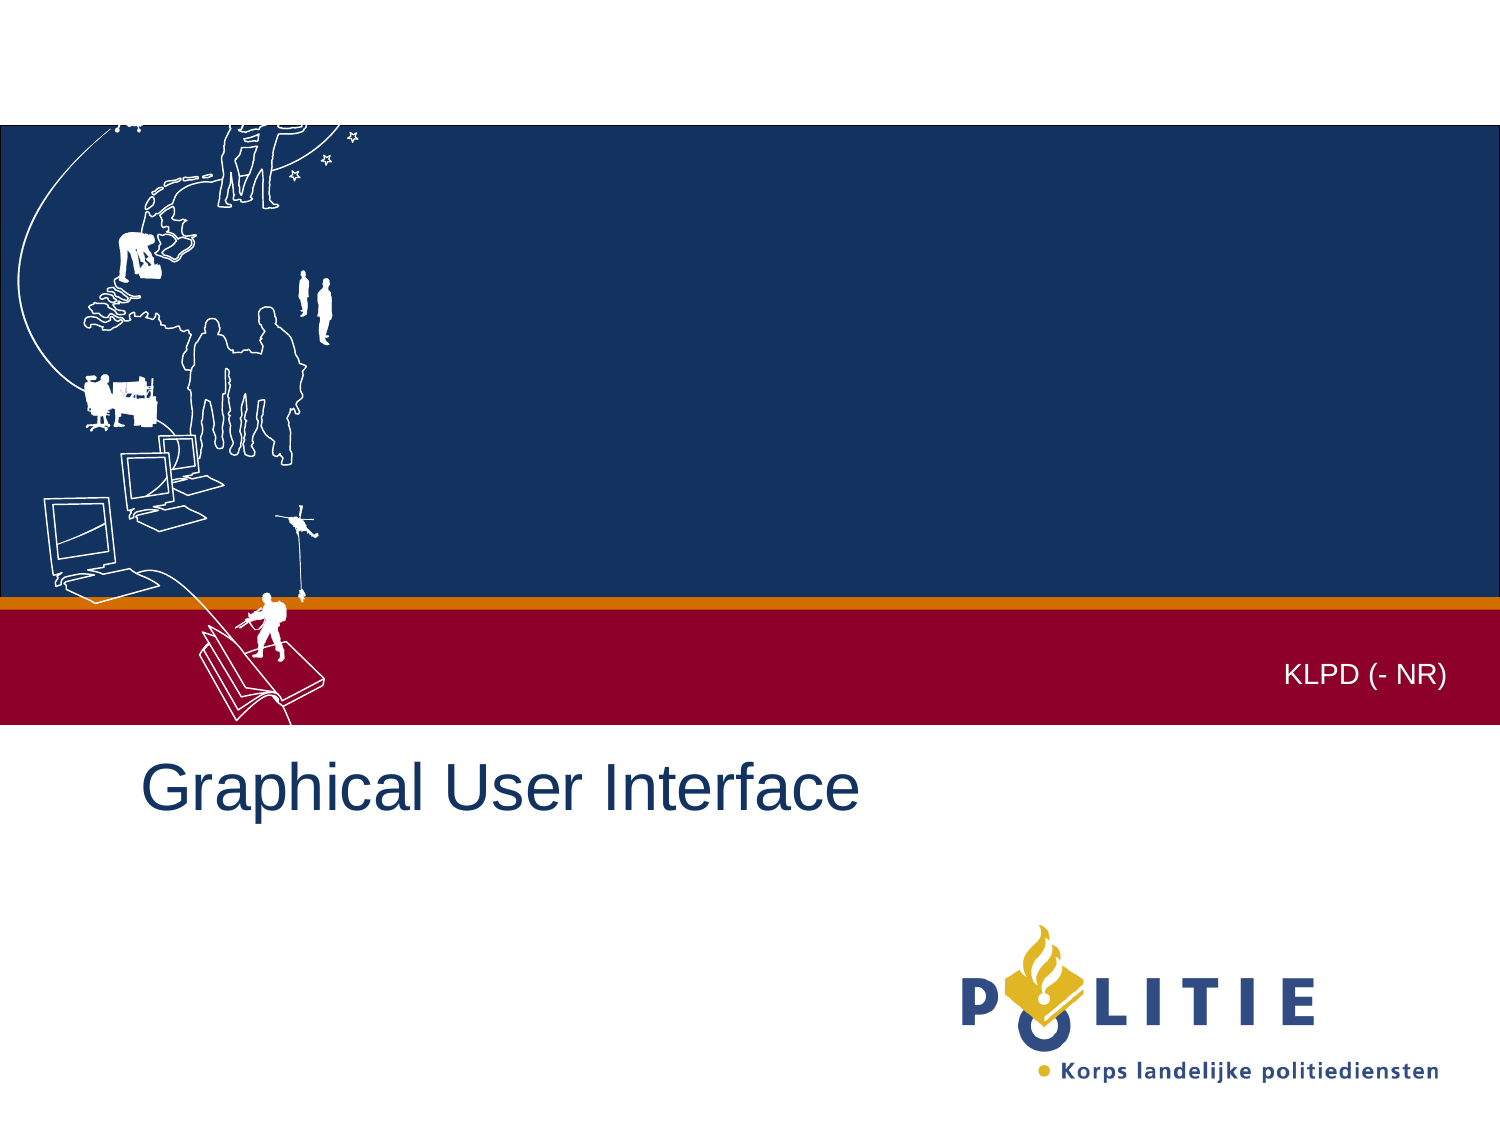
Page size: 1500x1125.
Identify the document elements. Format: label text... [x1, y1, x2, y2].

title Graphical User Interface [124, 737, 1339, 838]
text_box [434, 125, 1500, 610]
picture [0, 119, 434, 738]
picture [962, 915, 1438, 1083]
subtitle KLPD (- NR) [434, 649, 1463, 699]
